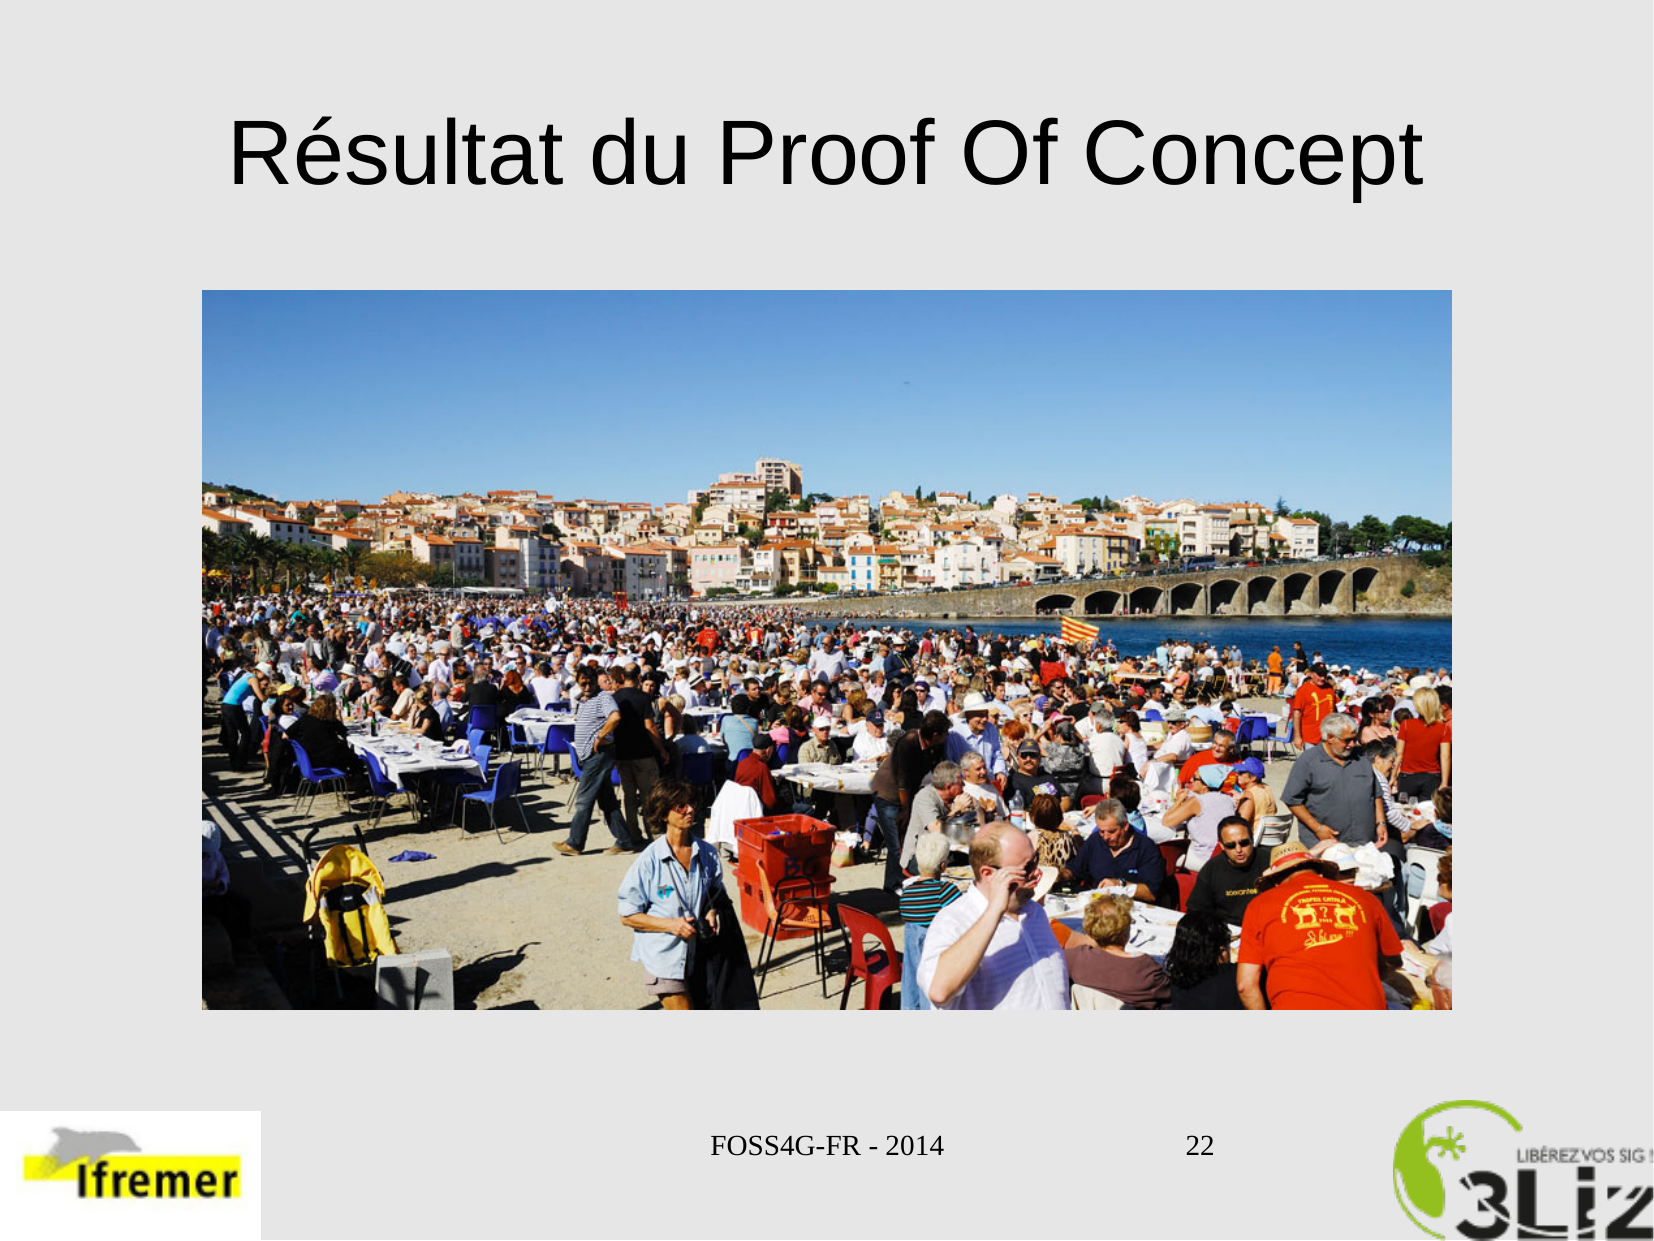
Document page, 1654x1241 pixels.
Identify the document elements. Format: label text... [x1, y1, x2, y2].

picture [202, 290, 1452, 1010]
picture [1393, 1100, 1654, 1241]
picture [0, 1111, 261, 1241]
title Résultat du Proof Of Concept [82, 49, 1571, 257]
